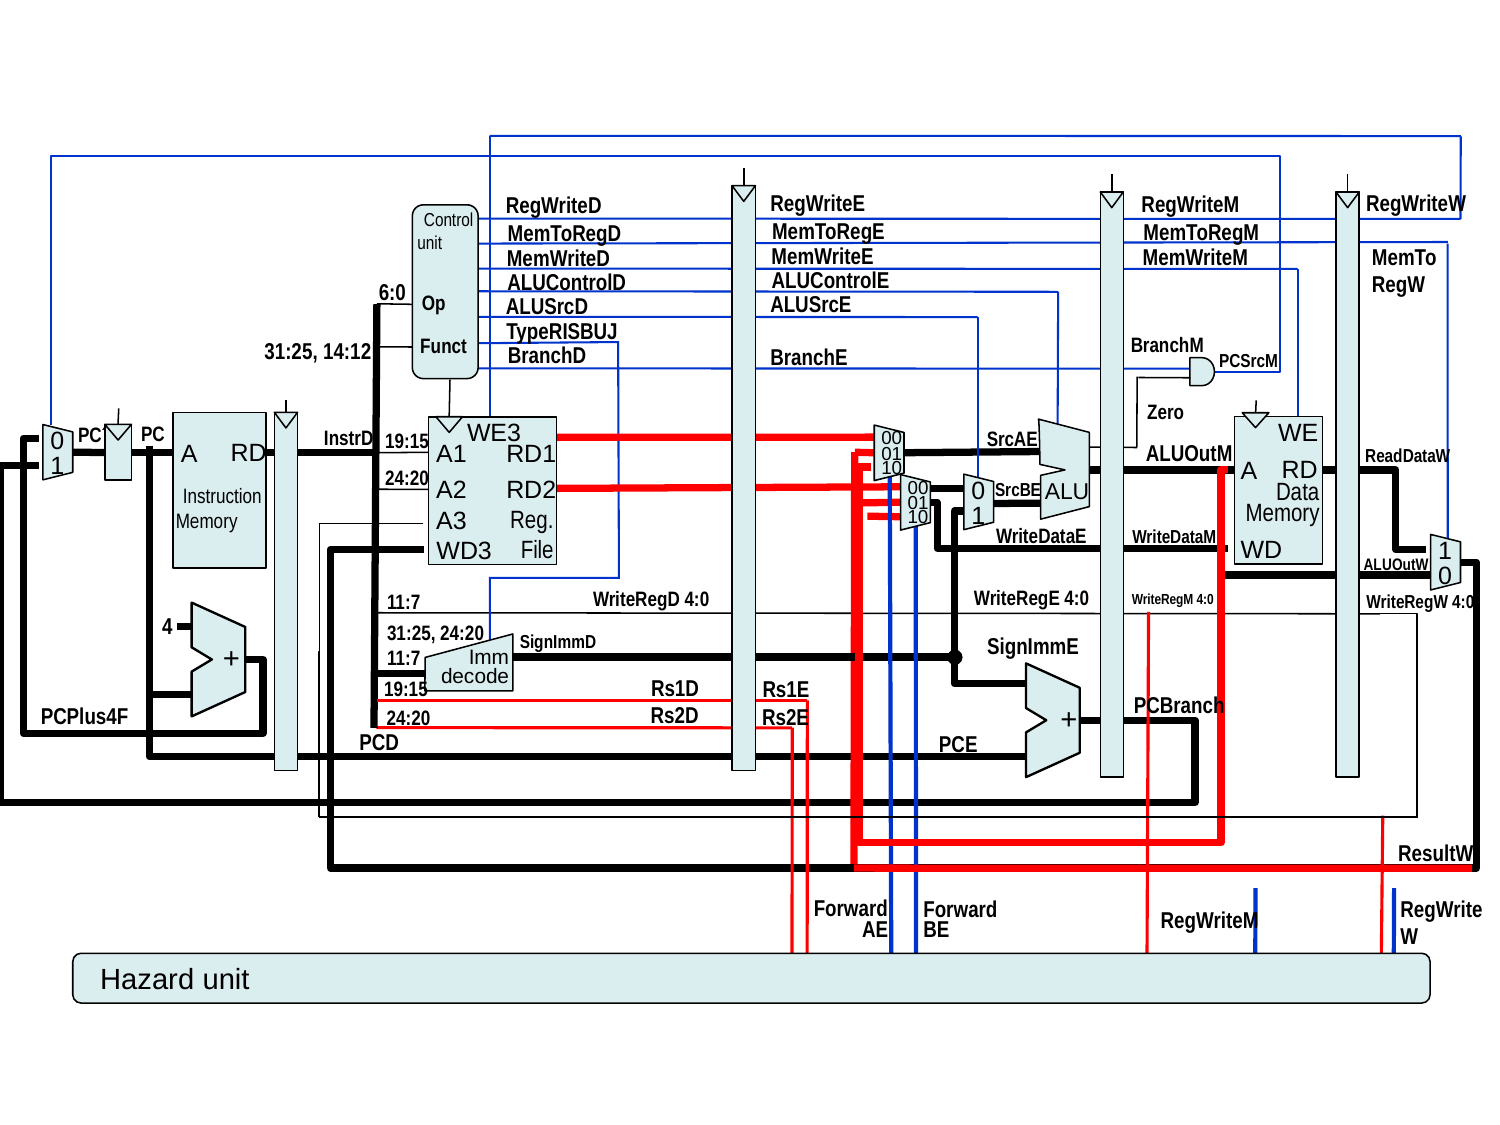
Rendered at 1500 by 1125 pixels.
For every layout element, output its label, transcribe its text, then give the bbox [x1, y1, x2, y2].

text_box + [209, 639, 244, 675]
text_box [1189, 357, 1215, 386]
text_box SignImmD [513, 629, 597, 653]
text_box 1 [1425, 534, 1453, 559]
text_box MemWriteE [763, 241, 874, 265]
text_box RegWrite W [1392, 894, 1487, 950]
text_box RD [217, 436, 271, 467]
text_box RegWriteD [497, 190, 602, 218]
text_box Op [414, 289, 446, 316]
text_box 01 [909, 497, 915, 505]
text_box ResultW [1389, 838, 1474, 866]
text_box 0 [1425, 559, 1453, 589]
text_box RD2 [493, 473, 560, 504]
text_box 00 [883, 432, 889, 441]
text_box PCPlus4F [32, 701, 129, 729]
text_box WD3 [423, 534, 493, 565]
text_box [1336, 191, 1360, 777]
text_box ALUSrcE [762, 289, 852, 318]
text_box Instruction Memory [172, 412, 266, 568]
text_box 0 [974, 483, 982, 497]
text_box ALUControlD [499, 267, 627, 295]
text_box 19:15 [378, 428, 428, 454]
text_box 01 [871, 441, 903, 464]
text_box ReadDataW [1358, 443, 1451, 467]
text_box RD [1263, 454, 1322, 485]
text_box MemToRegD [499, 218, 622, 246]
text_box [1038, 419, 1090, 476]
text_box InstrD [316, 424, 374, 450]
text_box [191, 602, 246, 717]
text_box Hazard unit [72, 953, 1431, 1004]
text_box [435, 416, 463, 433]
text_box 00 [909, 482, 915, 490]
text_box 10 [893, 464, 899, 473]
text_box PCD [351, 727, 400, 756]
text_box SrcBE [988, 477, 1030, 501]
text_box SignImmE [978, 631, 1080, 660]
text_box [986, 479, 994, 525]
text_box 1 [958, 499, 986, 530]
text_box WE3 [454, 416, 525, 447]
text_box PCE [930, 729, 978, 757]
text_box PCBranch [1125, 690, 1225, 718]
text_box PC´ [70, 421, 108, 447]
text_box 0 [37, 424, 65, 449]
text_box Imm decode [424, 623, 513, 688]
text_box 19:15 [376, 675, 429, 701]
text_box Reg. File [525, 416, 557, 437]
text_box WriteRegW 4:0 [1359, 589, 1475, 613]
text_box [1242, 412, 1269, 428]
text_box WriteRegE 4:0 [966, 584, 1090, 610]
text_box [65, 430, 73, 475]
text_box 00 [871, 425, 903, 441]
text_box BranchM [1123, 331, 1205, 357]
text_box Control unit [412, 204, 479, 379]
text_box 10 [897, 505, 929, 528]
text_box 11:7 [379, 589, 421, 615]
text_box [274, 412, 298, 771]
text_box Rs2D [642, 700, 699, 729]
text_box WriteDataM [1125, 524, 1217, 548]
text_box 01 [897, 490, 929, 505]
text_box ALU [1030, 476, 1096, 504]
text_box + [1046, 700, 1082, 736]
text_box 00 [893, 432, 899, 441]
text_box 4 [153, 611, 173, 640]
text_box RegWriteE [762, 188, 866, 217]
text_box A3 [423, 504, 468, 534]
text_box Rs1E [754, 674, 810, 702]
text_box RegWriteM [1152, 905, 1260, 934]
text_box Forward BE [915, 894, 998, 943]
text_box 24:20 [379, 704, 431, 730]
text_box 00 [920, 482, 926, 490]
text_box 0 [958, 474, 986, 499]
text_box 31:25, 14:12 [256, 336, 377, 365]
text_box RegWriteM [1133, 189, 1240, 218]
text_box PC [133, 420, 165, 446]
text_box [1100, 191, 1124, 777]
text_box 0 [53, 433, 61, 447]
text_box Reg. File [428, 416, 454, 437]
text_box A [168, 437, 198, 468]
text_box Data Memory [1234, 416, 1323, 565]
text_box A1 [423, 437, 468, 468]
text_box WriteDataE [988, 522, 1087, 548]
text_box [104, 424, 132, 480]
text_box WriteRegM 4:0 [1126, 589, 1214, 608]
text_box RD1 [493, 437, 560, 468]
text_box [1040, 504, 1090, 520]
text_box WriteRegD 4:0 [582, 585, 714, 611]
text_box 6:0 [370, 277, 407, 306]
text_box [1453, 539, 1461, 585]
text_box Forward AE [805, 893, 889, 942]
text_box MemToRegM [1135, 217, 1260, 246]
text_box WD [1228, 533, 1286, 564]
text_box A [1228, 454, 1263, 485]
text_box WE [1265, 416, 1323, 447]
text_box 1 [37, 449, 65, 480]
text_box MemWriteD [498, 243, 611, 271]
text_box MemToRegE [763, 216, 886, 245]
text_box Funct [412, 332, 468, 358]
text_box Reg. File [428, 447, 557, 565]
text_box BranchE [762, 342, 848, 370]
text_box 31:25, 24:20 11:7 [379, 619, 485, 670]
text_box [947, 650, 962, 664]
text_box 10 [871, 464, 903, 479]
text_box 24:20 [378, 464, 428, 490]
text_box ALUOutW [1357, 553, 1429, 575]
text_box ALUOutM [1137, 438, 1233, 466]
text_box ALUControlE [763, 265, 890, 294]
text_box Rs1D [642, 673, 700, 702]
text_box [900, 432, 905, 475]
text_box 00 [897, 475, 929, 490]
text_box BranchD [499, 340, 587, 369]
text_box [1026, 663, 1080, 778]
text_box TypeRISBUJ [498, 316, 619, 345]
text_box Rs2E [753, 702, 810, 730]
text_box [732, 185, 756, 771]
text_box MemTo RegW [1363, 242, 1437, 298]
text_box SrcAE [979, 425, 1038, 451]
text_box Zero [1139, 398, 1185, 424]
text_box RegWriteW [1357, 188, 1467, 216]
text_box PCSrcM [1212, 348, 1279, 372]
text_box ALUSrcD [497, 291, 589, 319]
text_box RD1 [510, 447, 520, 453]
text_box MemWriteM [1134, 242, 1249, 271]
text_box A2 [423, 473, 468, 504]
